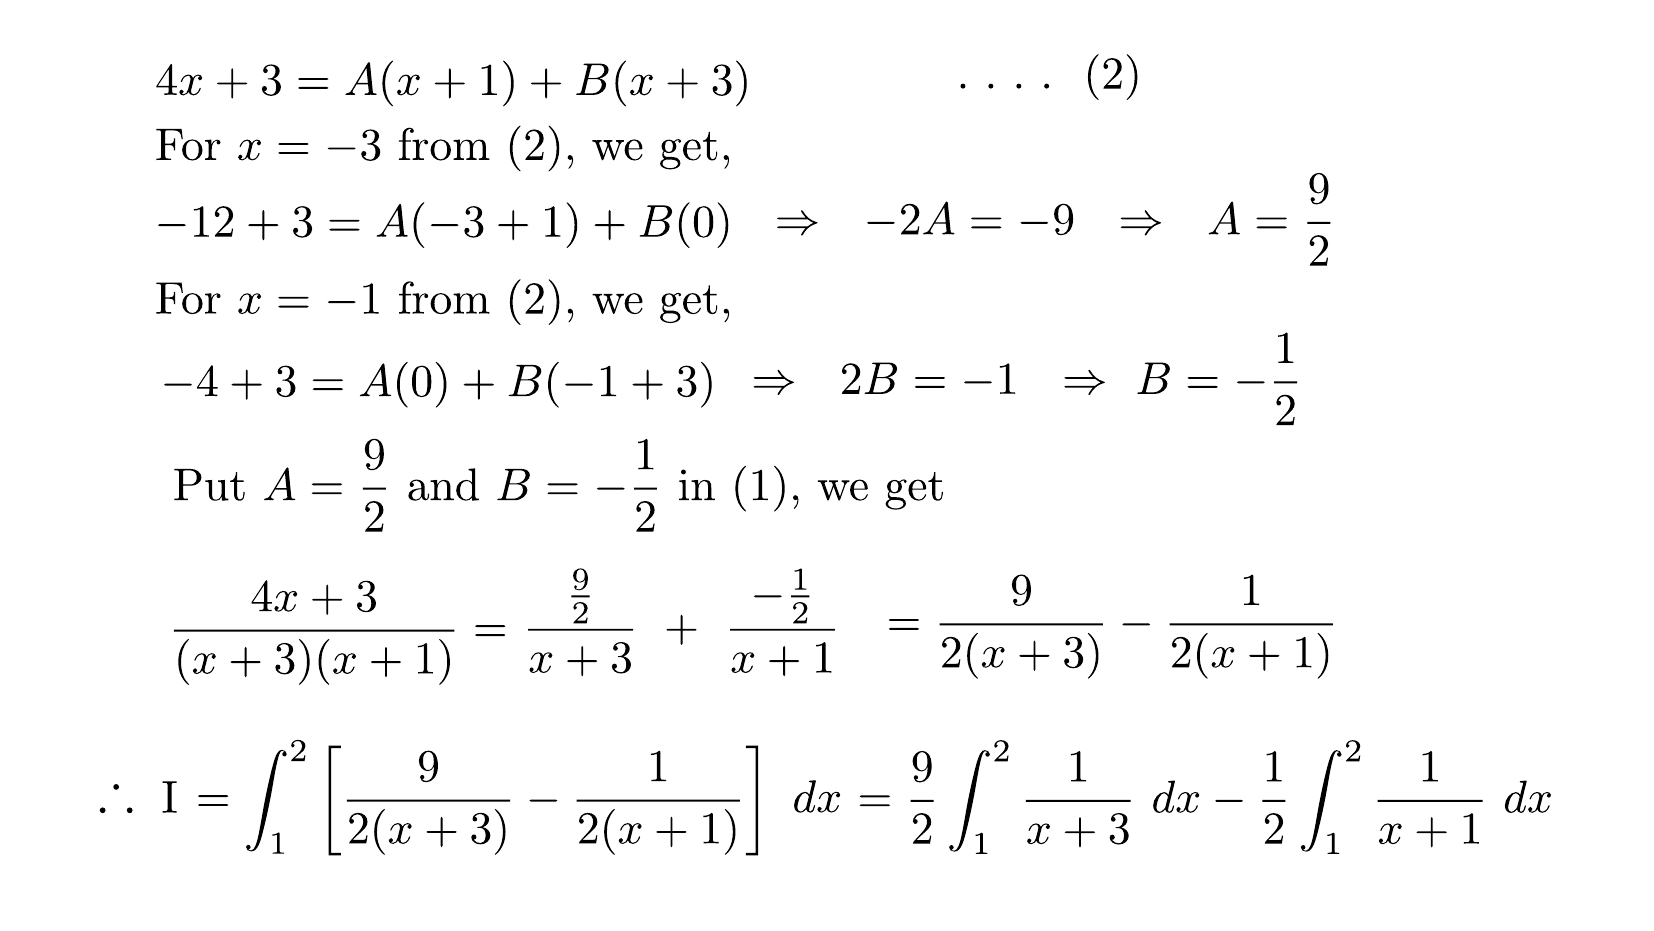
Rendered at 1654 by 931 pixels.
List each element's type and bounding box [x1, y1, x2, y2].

text_box [156, 125, 730, 172]
text_box [197, 739, 841, 856]
title [47, 36, 1607, 898]
text_box [156, 60, 747, 107]
text_box [859, 740, 1552, 854]
text_box [753, 332, 1298, 426]
text_box [173, 580, 506, 685]
text_box [528, 568, 835, 677]
text_box [162, 361, 712, 408]
text_box [156, 202, 729, 249]
text_box [958, 54, 1138, 100]
text_box [776, 172, 1331, 266]
text_box [99, 784, 133, 814]
text_box [156, 279, 730, 325]
text_box [162, 781, 177, 813]
text_box [888, 574, 1333, 679]
text_box [174, 438, 943, 532]
